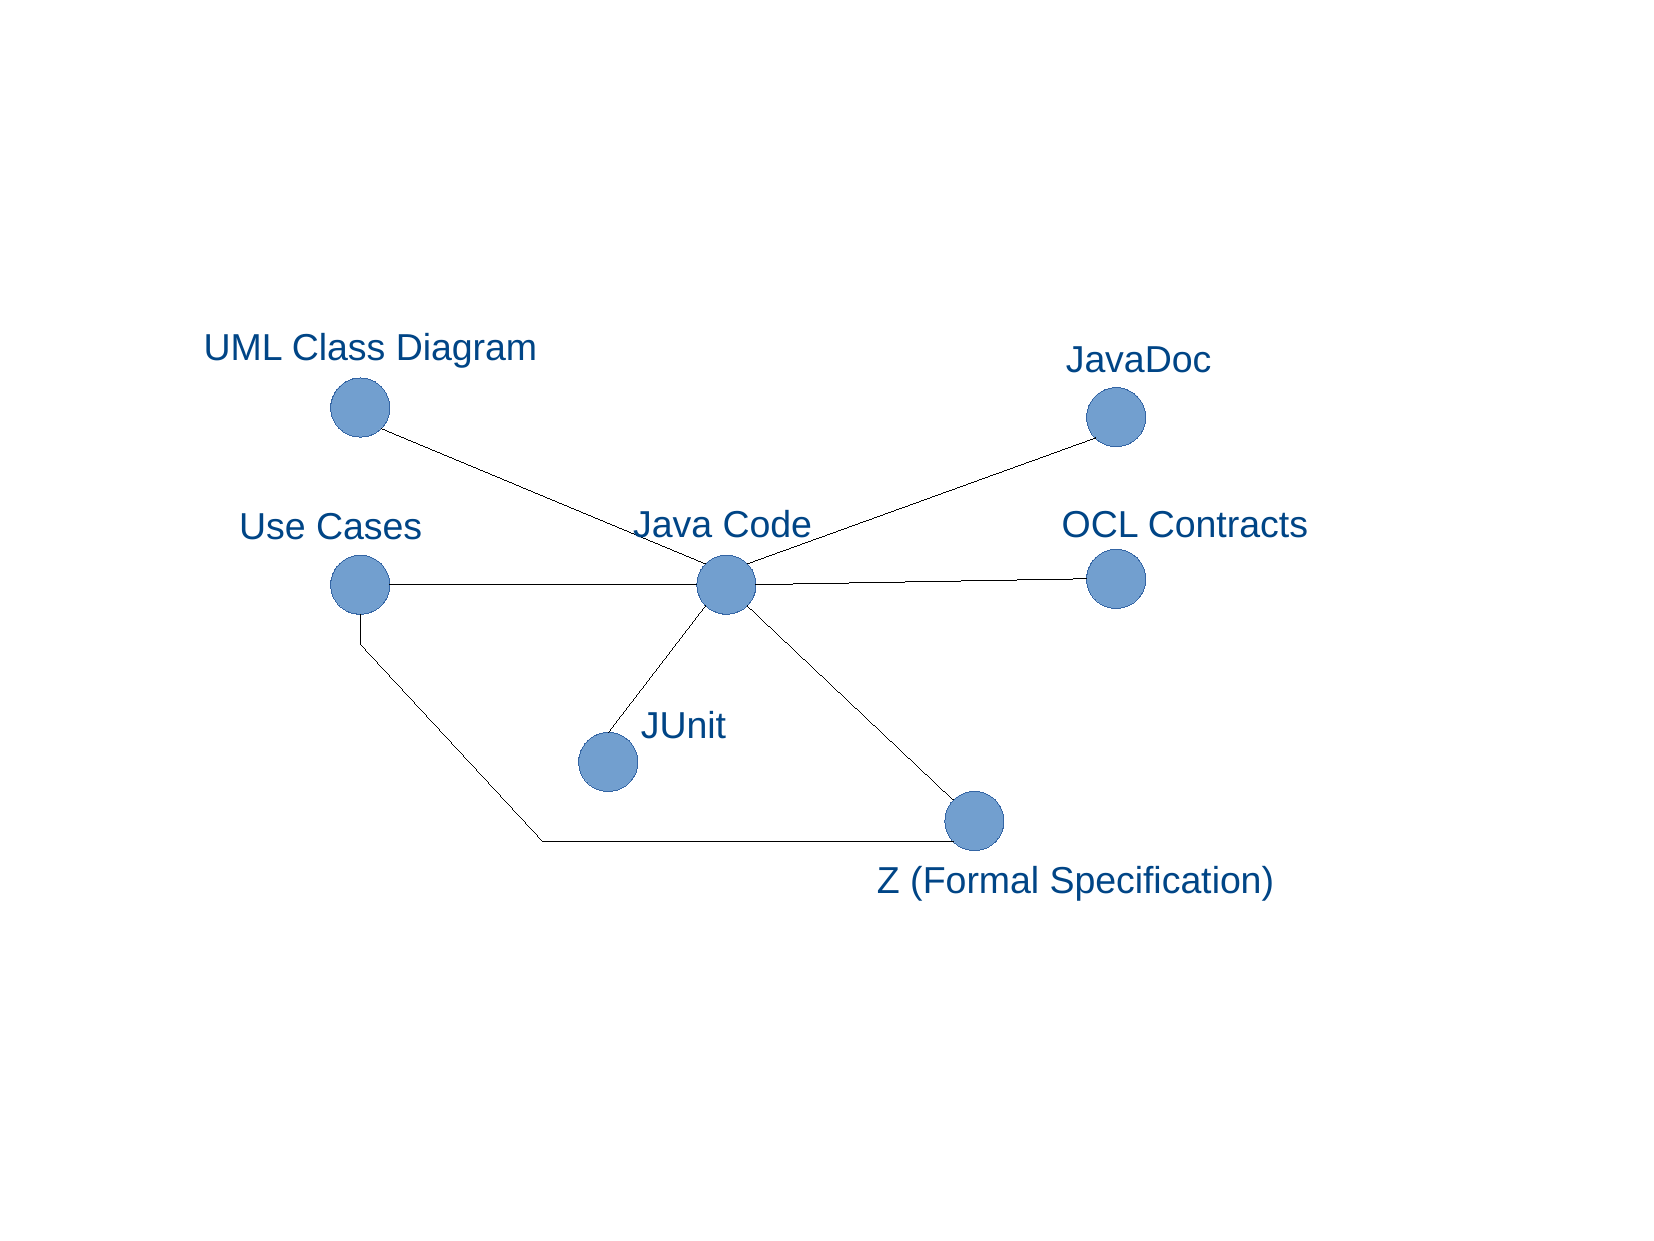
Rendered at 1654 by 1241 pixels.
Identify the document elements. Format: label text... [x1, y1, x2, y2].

text_box Java Code [618, 496, 827, 553]
text_box [330, 556, 390, 615]
text_box OCL Contracts [1046, 496, 1323, 553]
text_box Use Cases [224, 498, 438, 556]
text_box [696, 555, 756, 615]
text_box [944, 791, 1004, 851]
text_box UML Class Diagram [188, 318, 552, 376]
text_box [330, 377, 390, 438]
text_box JavaDoc [1051, 330, 1229, 388]
text_box JUnit [625, 696, 741, 754]
text_box Z (Formal Specification) [862, 852, 1290, 910]
text_box [1086, 553, 1146, 609]
text_box [1086, 388, 1146, 447]
text_box [578, 732, 638, 792]
